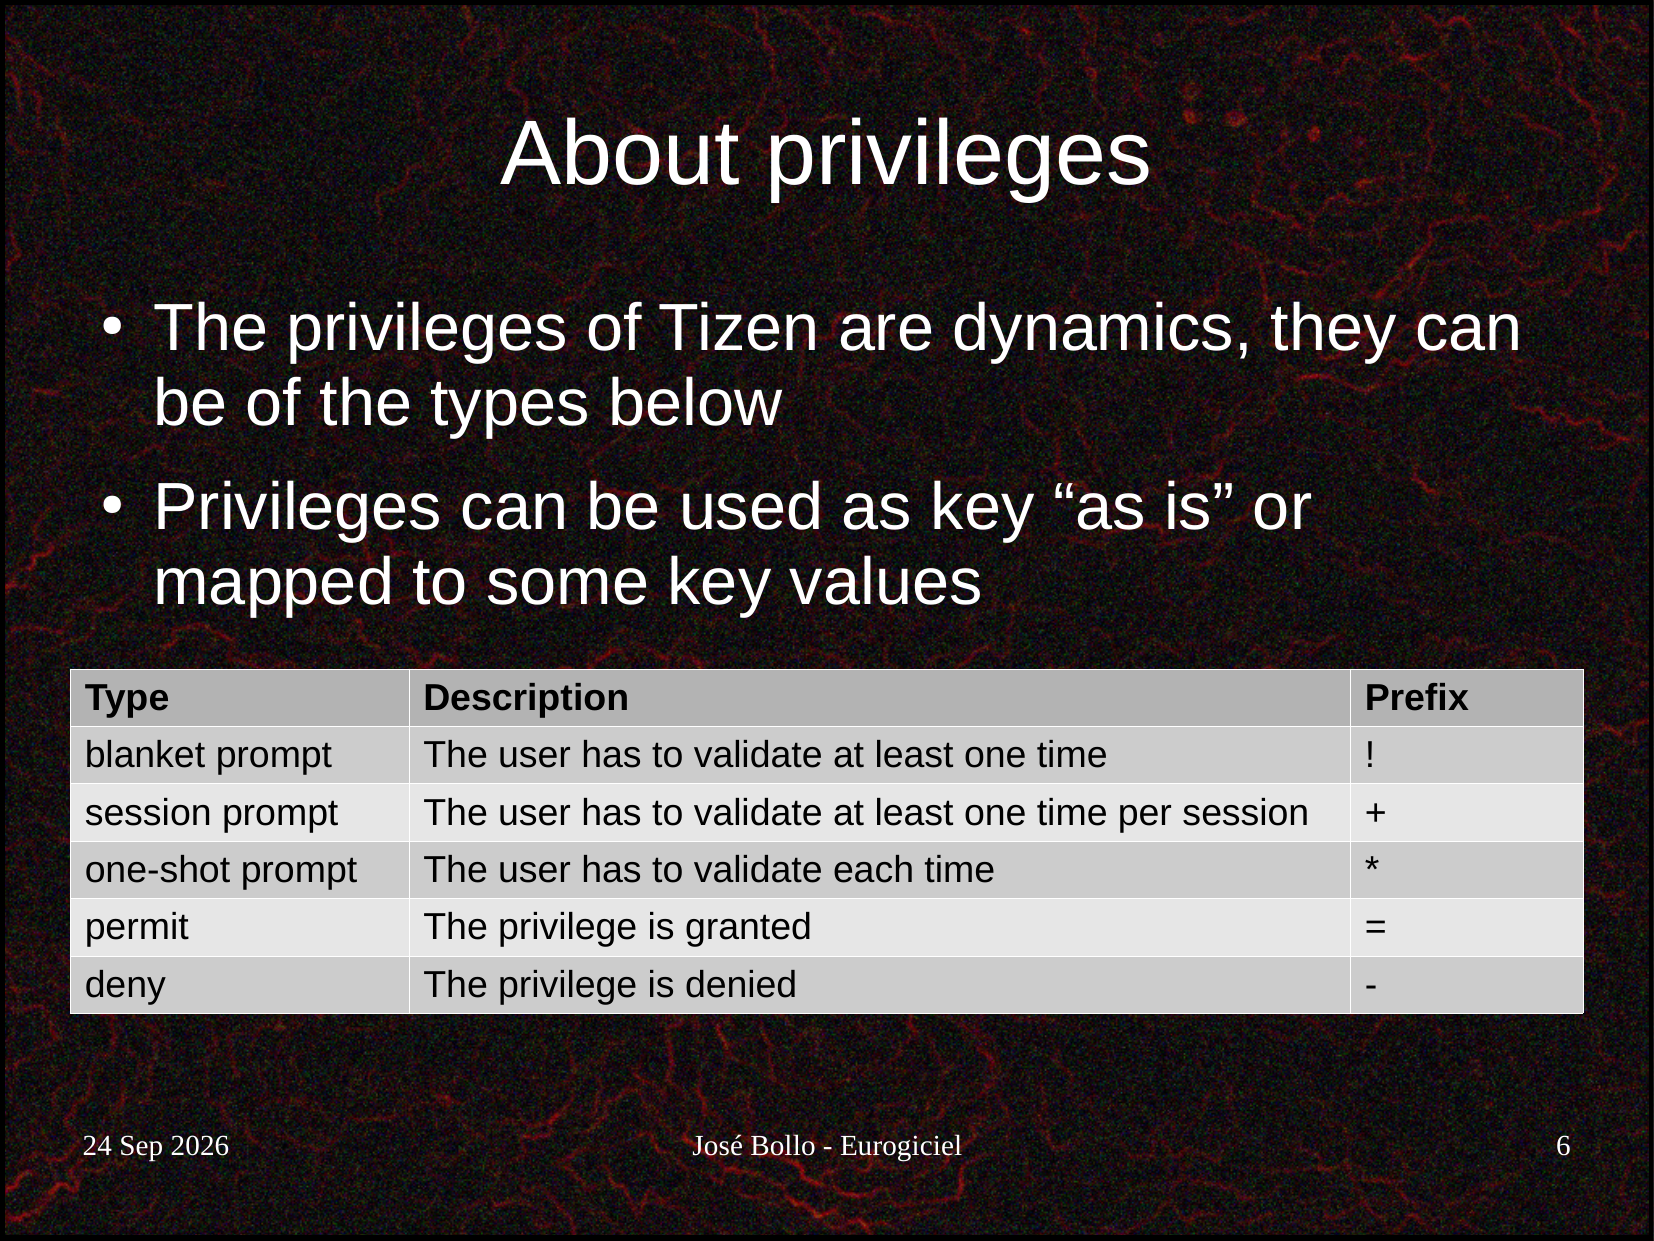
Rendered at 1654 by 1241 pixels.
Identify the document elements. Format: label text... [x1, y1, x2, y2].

table_cell The user has to validate at least one time [410, 727, 1350, 783]
table_cell - [1351, 957, 1583, 1013]
table_cell blanket prompt [71, 727, 409, 783]
title About privileges [82, 49, 1571, 257]
table_cell permit [71, 899, 409, 956]
list The privileges of Tizen are dynamics, they can be of the types below Privileges can be used as key “as is” or mapped to some key values [82, 290, 1571, 669]
table_cell = [1351, 899, 1583, 956]
table_header Prefix [1351, 670, 1583, 726]
table_cell ! [1351, 727, 1583, 783]
table_cell session prompt [71, 784, 409, 841]
table_cell + [1351, 784, 1583, 841]
table_cell The user has to validate each time [410, 842, 1350, 898]
table_cell The privilege is denied [410, 957, 1350, 1013]
table_header Description [410, 670, 1350, 726]
table_cell The user has to validate at least one time per session [410, 784, 1350, 841]
table_cell The privilege is granted [410, 899, 1350, 956]
table_cell deny [71, 957, 409, 1013]
table_cell one-shot prompt [71, 842, 409, 898]
table_cell * [1351, 842, 1583, 898]
picture [5, 5, 1649, 1235]
table_header Type [71, 670, 409, 726]
